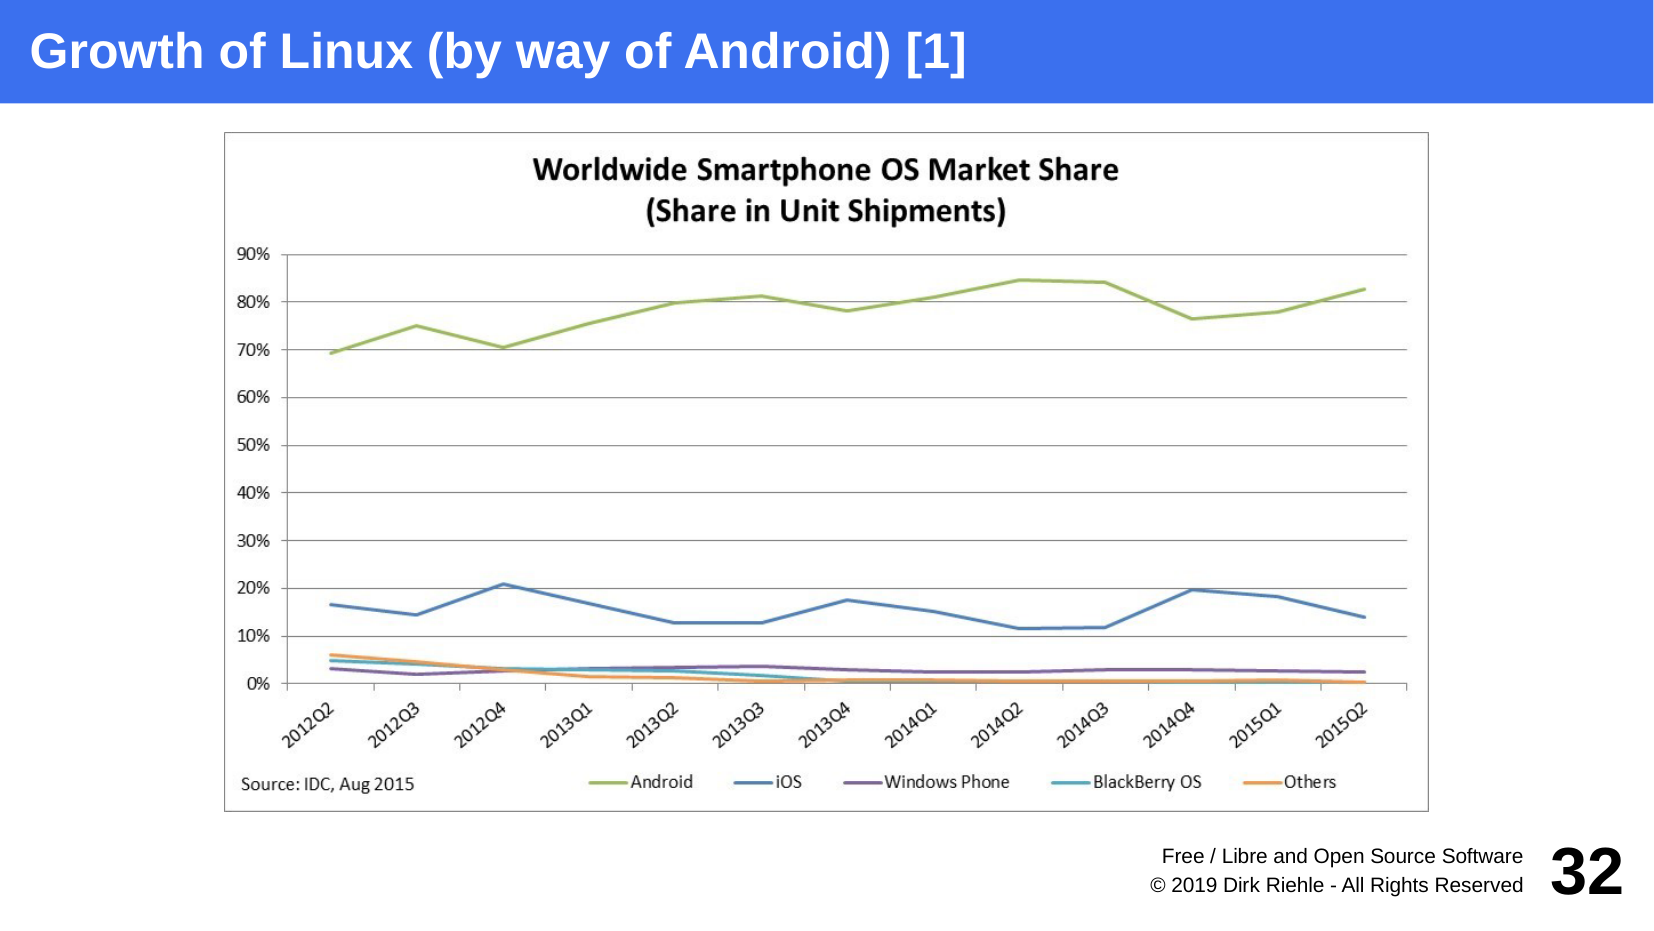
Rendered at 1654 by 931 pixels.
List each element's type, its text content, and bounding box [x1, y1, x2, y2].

title Growth of Linux (by way of Android) [1] [0, 0, 1654, 104]
picture [224, 132, 1429, 813]
